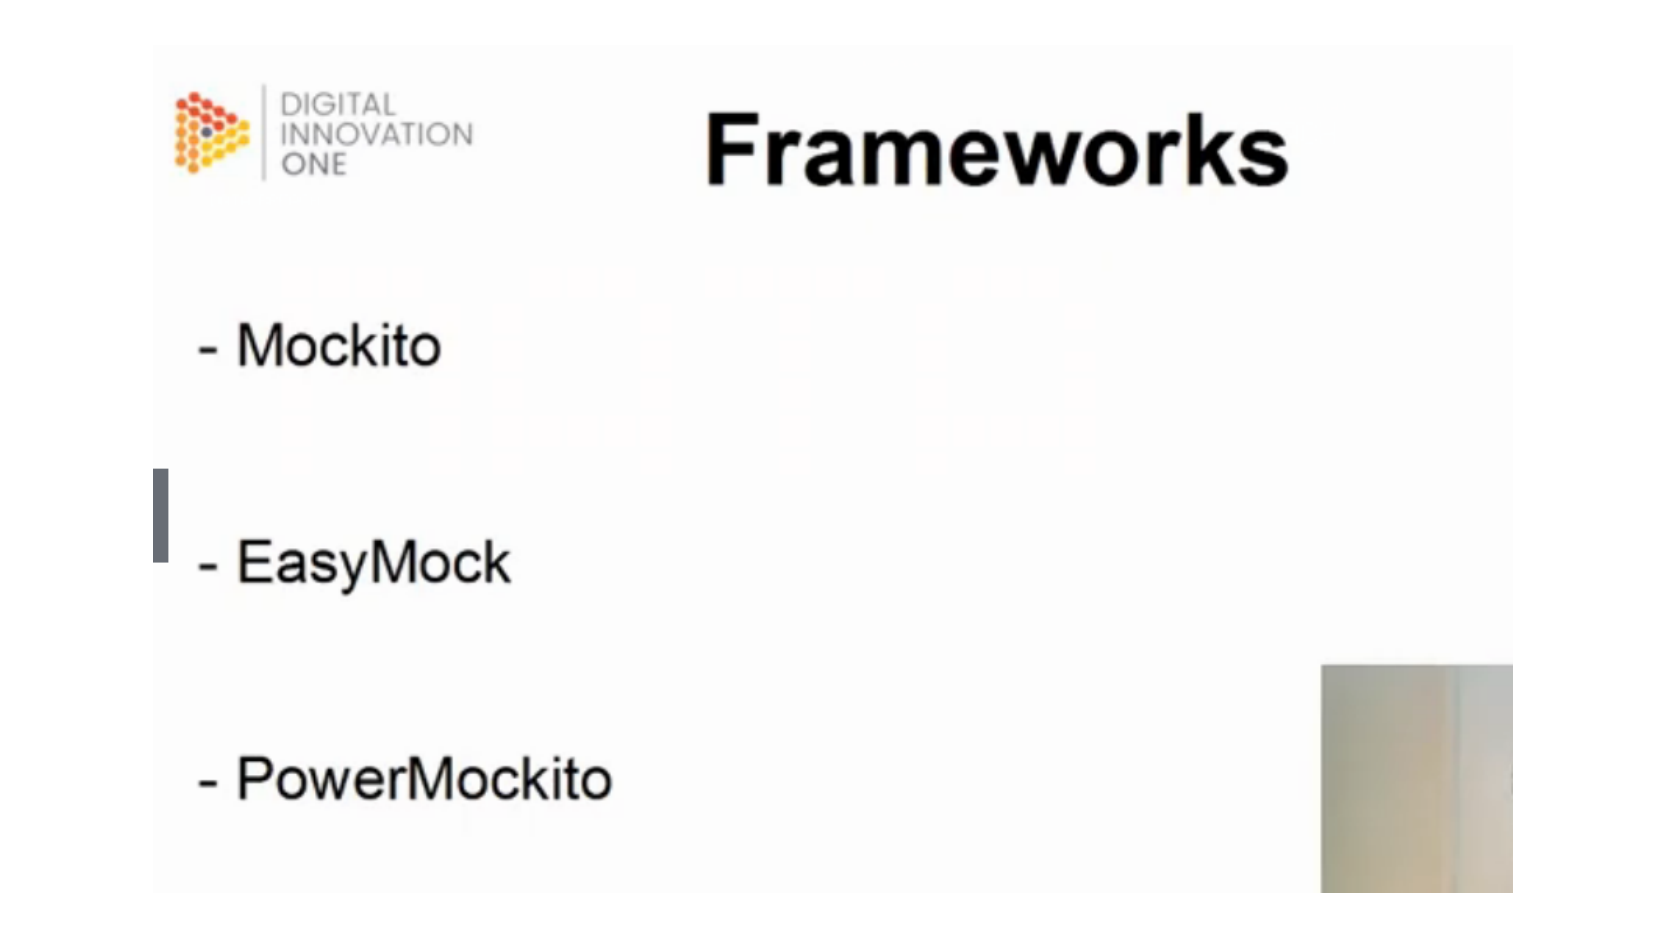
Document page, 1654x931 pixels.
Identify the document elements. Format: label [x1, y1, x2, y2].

picture [153, 45, 1513, 893]
